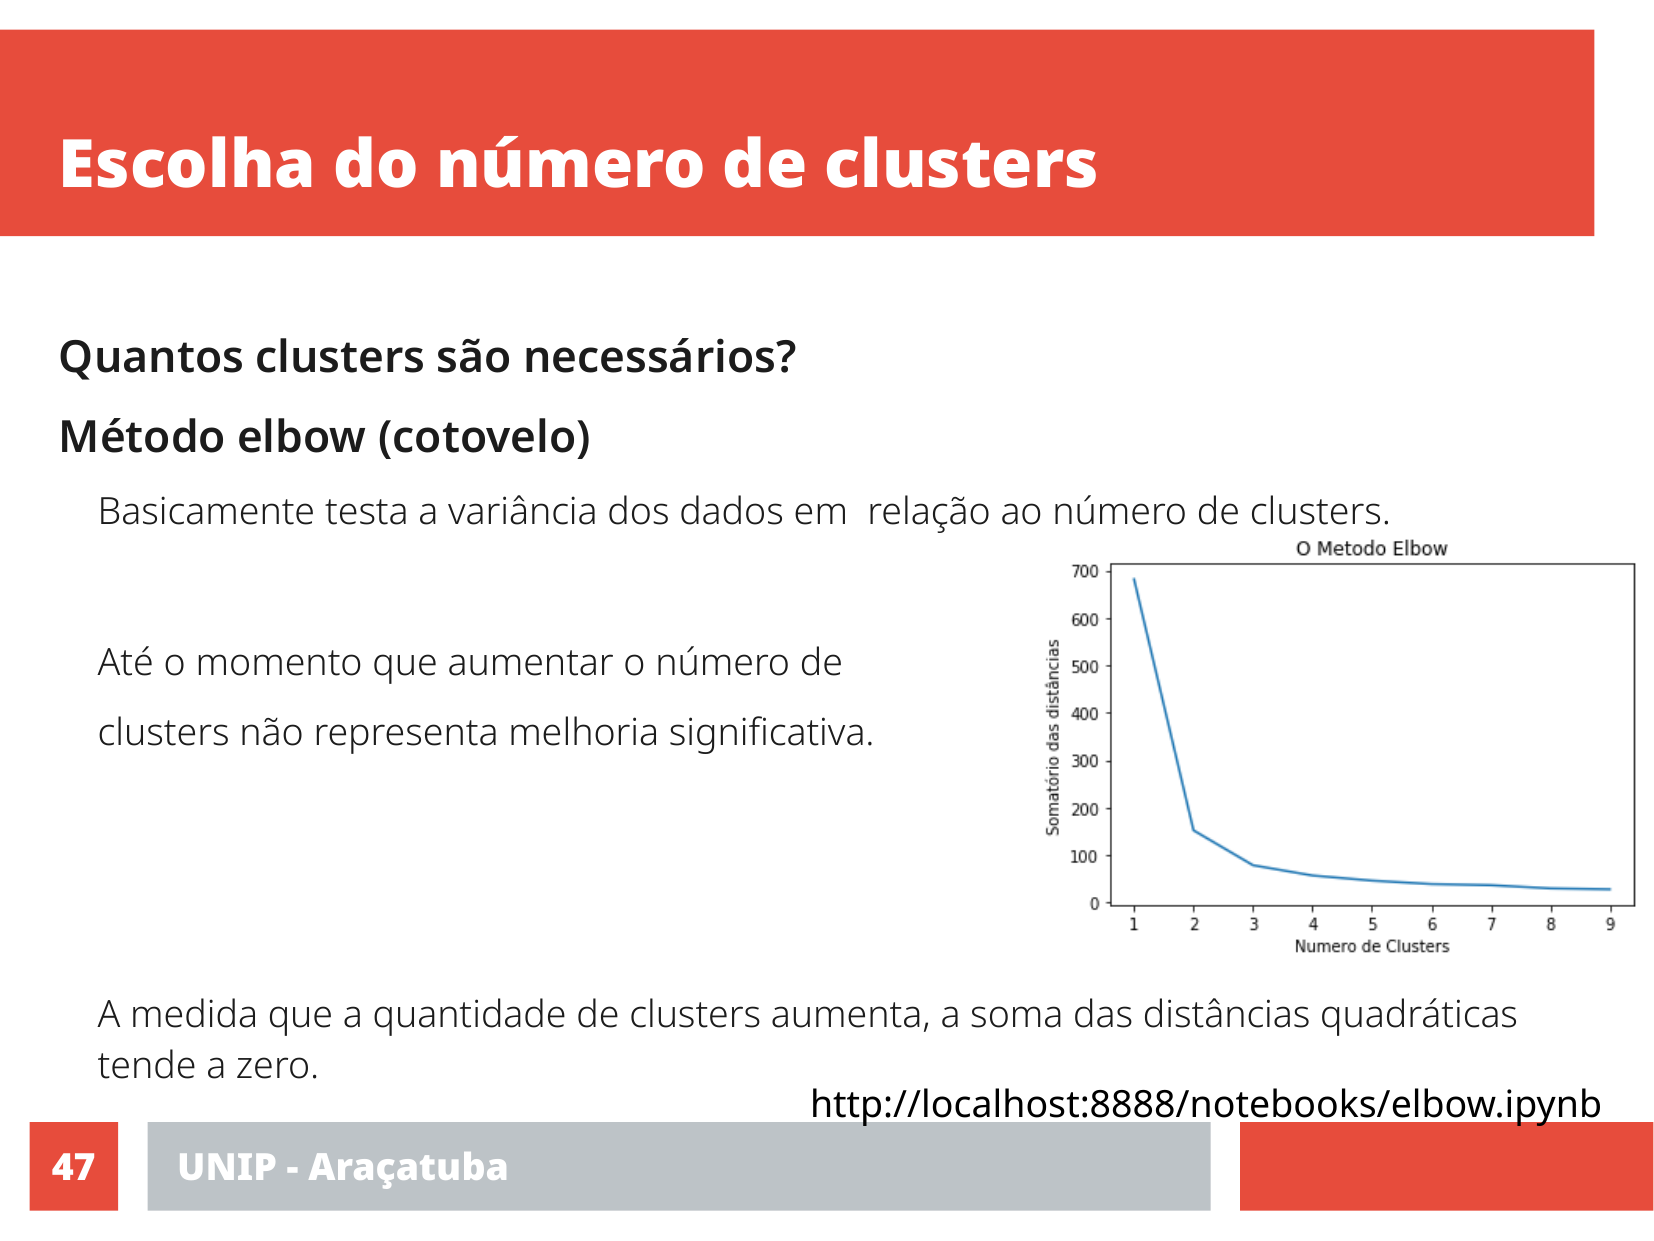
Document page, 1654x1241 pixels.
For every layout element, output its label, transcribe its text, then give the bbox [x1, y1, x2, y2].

title Escolha do número de clusters [59, 59, 1595, 207]
list Quantos clusters são necessários? Método elbow (cotovelo) Basicamente testa a variância dos dados em relação ao número de clusters. Até o momento que aumentar o número de clusters não representa melhoria significativa. A medida que a quantidade de clusters aumenta, a soma das distâncias quadráticas tende a zero. [59, 324, 1565, 1093]
text_box http://localhost:8888/notebooks/elbow.ipynb [795, 1069, 1654, 1241]
picture [1037, 529, 1645, 965]
